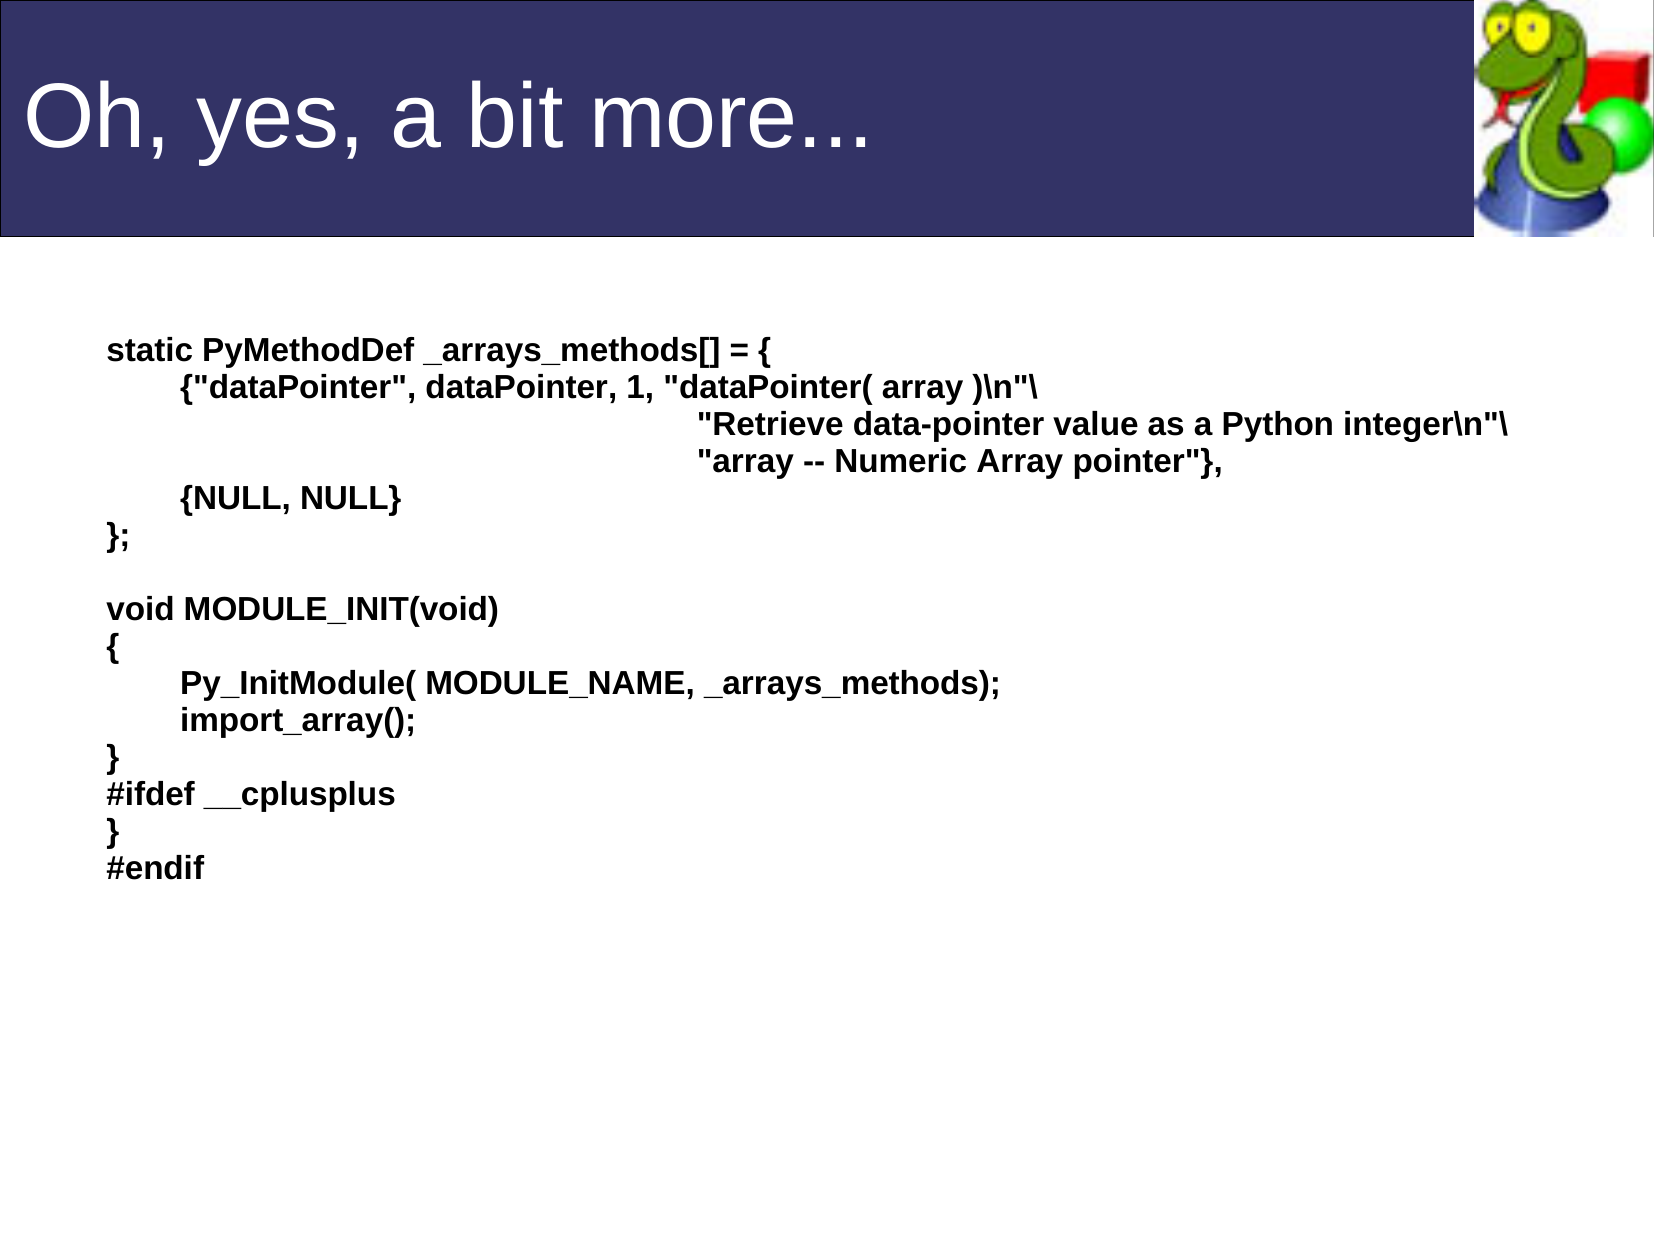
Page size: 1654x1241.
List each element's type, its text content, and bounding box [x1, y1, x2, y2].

picture [1474, 0, 1654, 237]
title Oh, yes, a bit more... [23, 19, 1477, 212]
text_box static PyMethodDef _arrays_methods[] = { {"dataPointer", dataPointer, 1, "dataPointer( array )\n"\ "Retrieve data-pointer value as a Python integer\n"\ "array -- Numeric Array pointer"}, {NULL, NULL} }; void MODULE_INIT(void) { Py_InitModule( MODULE_NAME, _arrays_methods); import_array(); } #ifdef __cplusplus } #endif [91, 286, 1562, 974]
